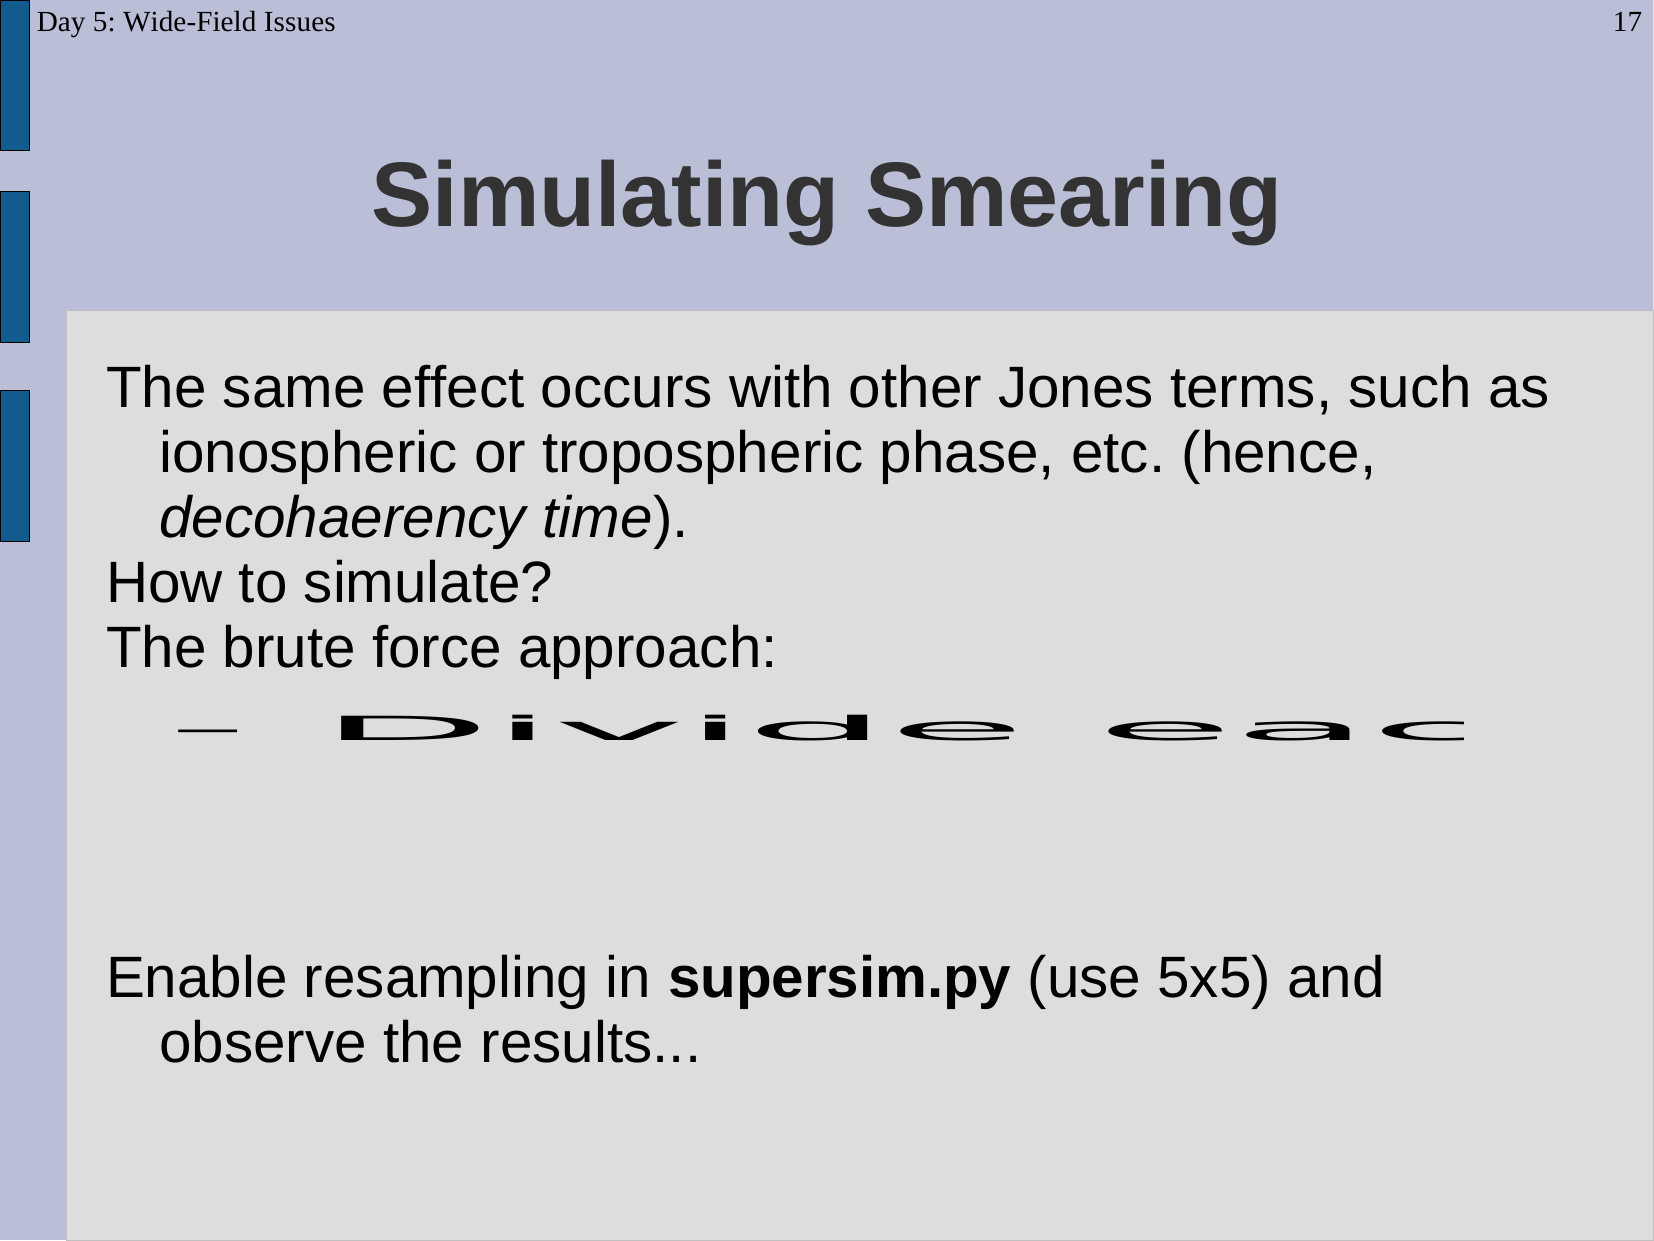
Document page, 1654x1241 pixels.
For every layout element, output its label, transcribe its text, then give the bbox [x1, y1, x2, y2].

list The same effect occurs with other Jones terms, such as ionospheric or tropospheric phase, etc. (hence, decohaerency time). How to simulate? The brute force approach: [88, 354, 1595, 719]
title Simulating Smearing [121, 91, 1534, 299]
chart [139, 708, 1464, 907]
list Enable resampling in supersim.py (use 5x5) and observe the results... [88, 944, 1595, 1211]
